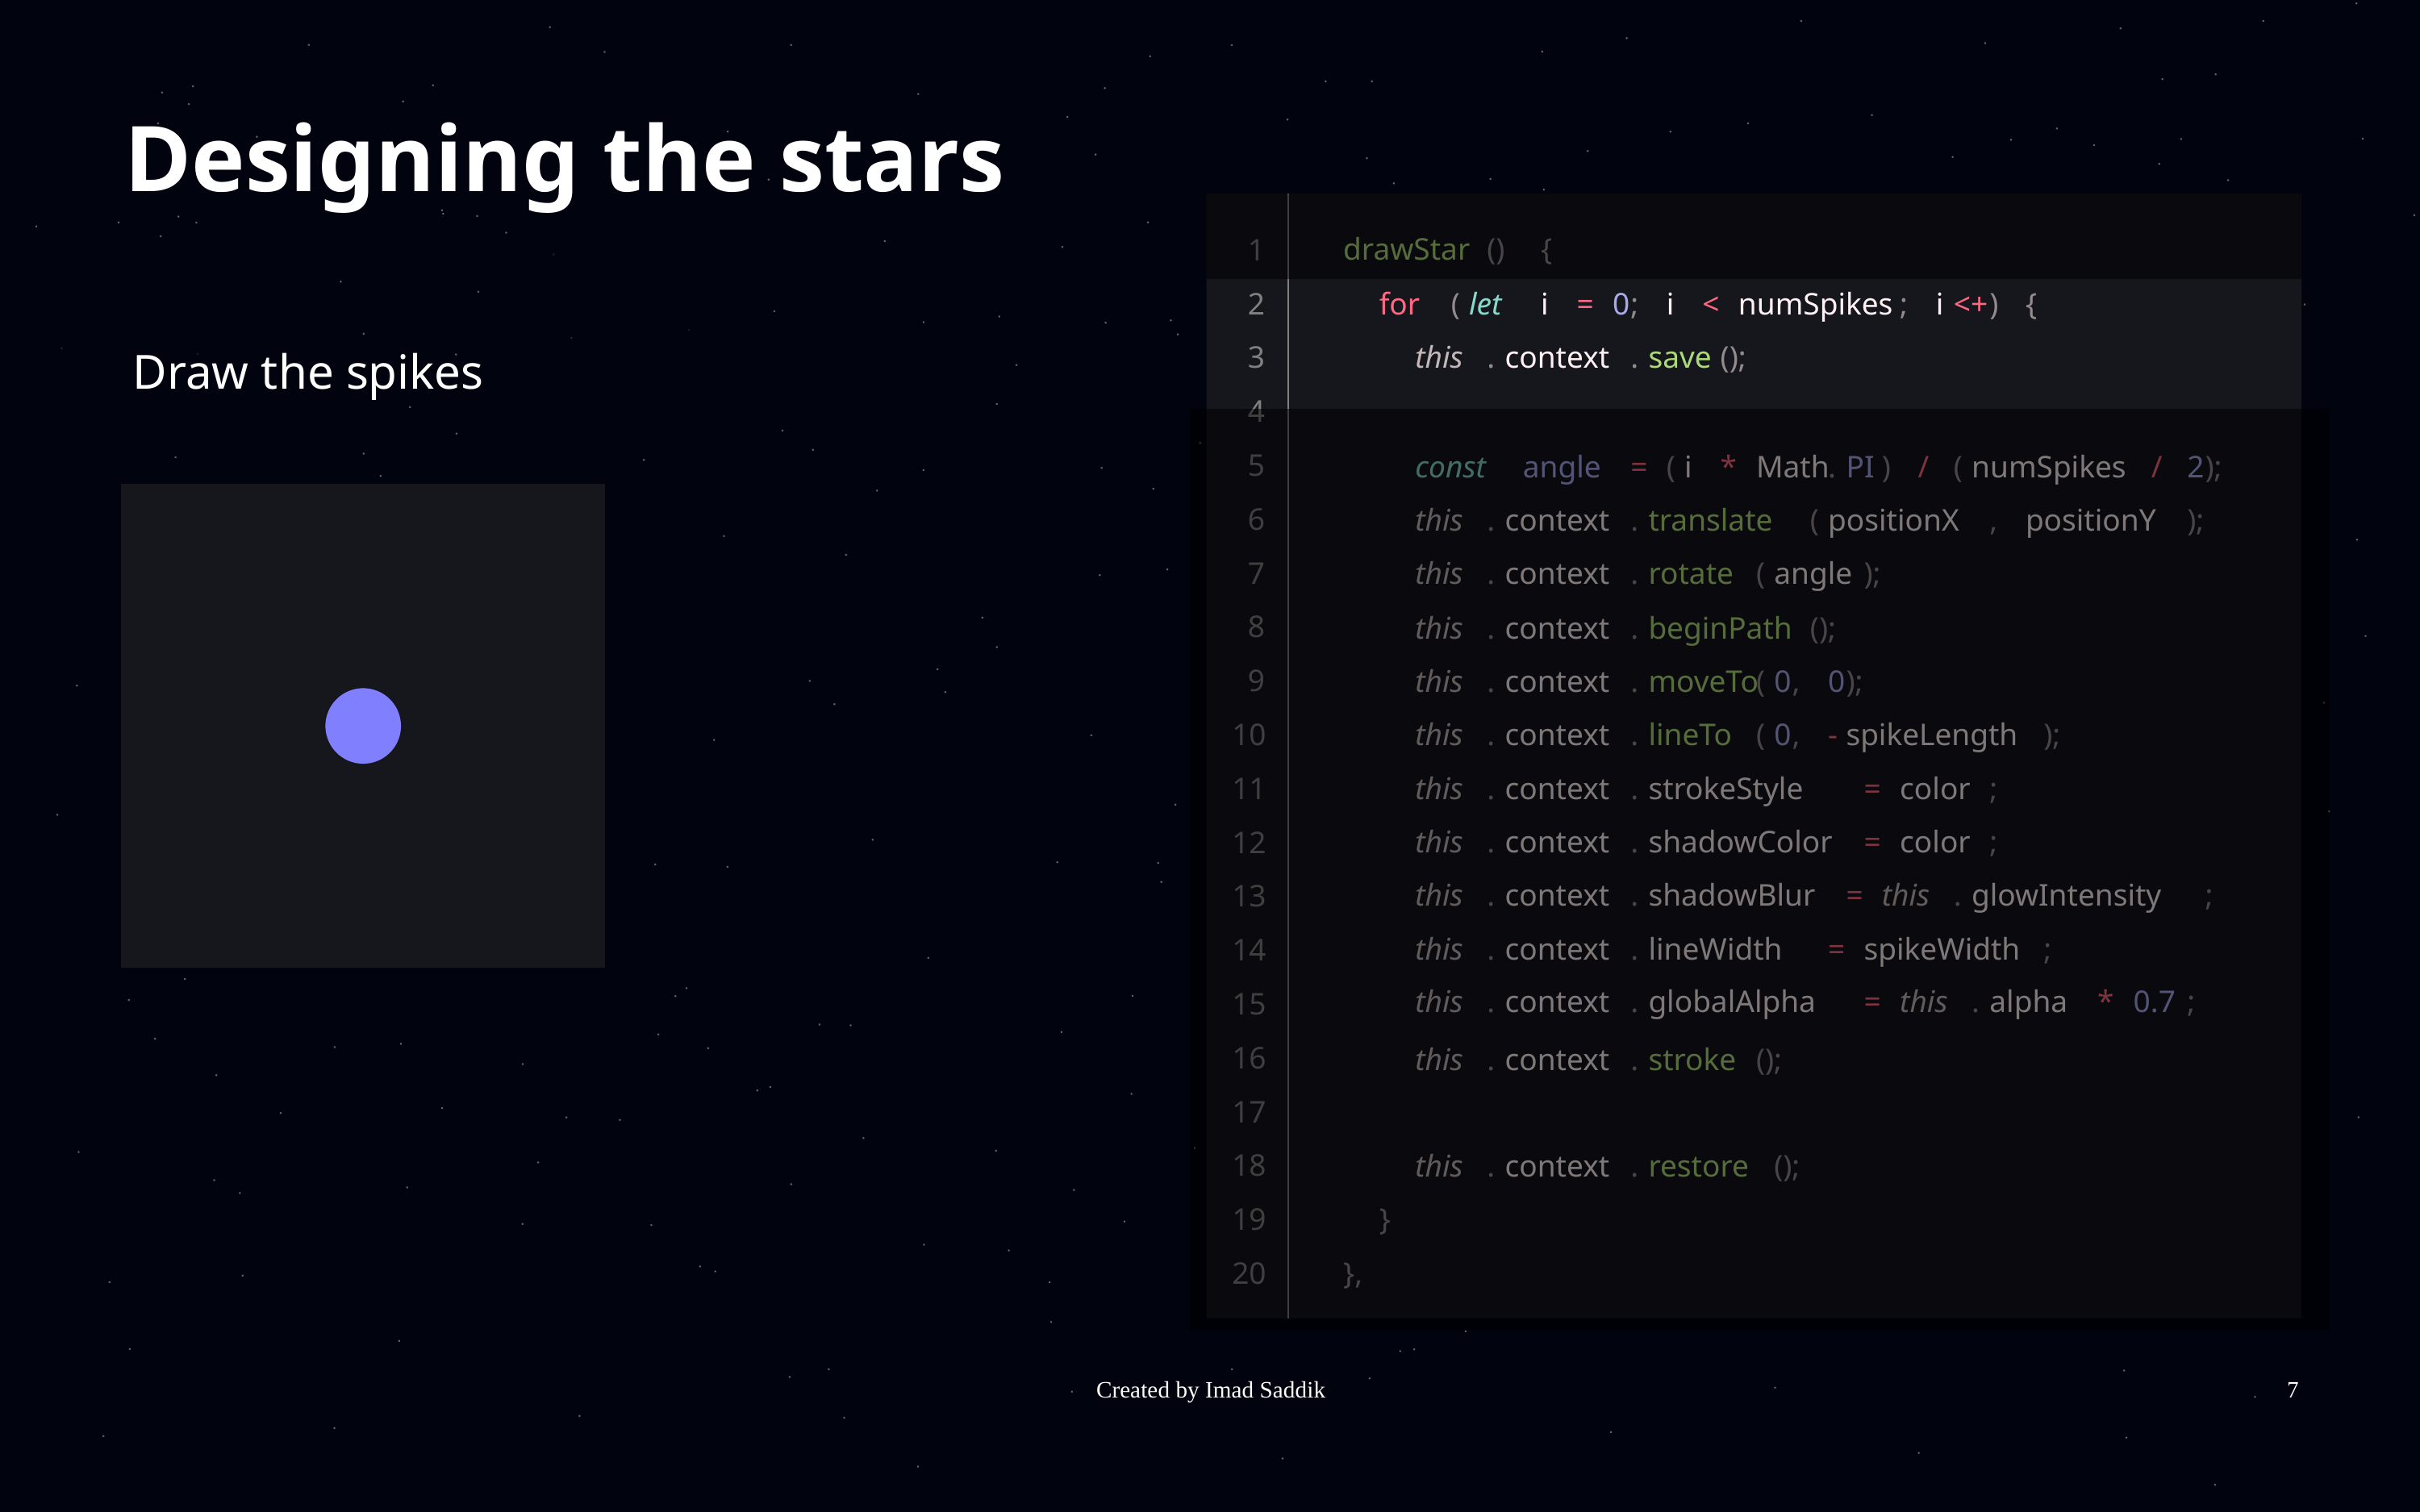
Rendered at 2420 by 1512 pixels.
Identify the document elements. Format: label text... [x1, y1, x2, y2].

text_box Designing the stars [112, 61, 1411, 251]
picture [1206, 280, 2302, 409]
text_box [1190, 409, 2330, 1331]
text_box Draw the spikes [121, 301, 727, 454]
text_box [1206, 194, 2302, 280]
picture [121, 484, 606, 968]
